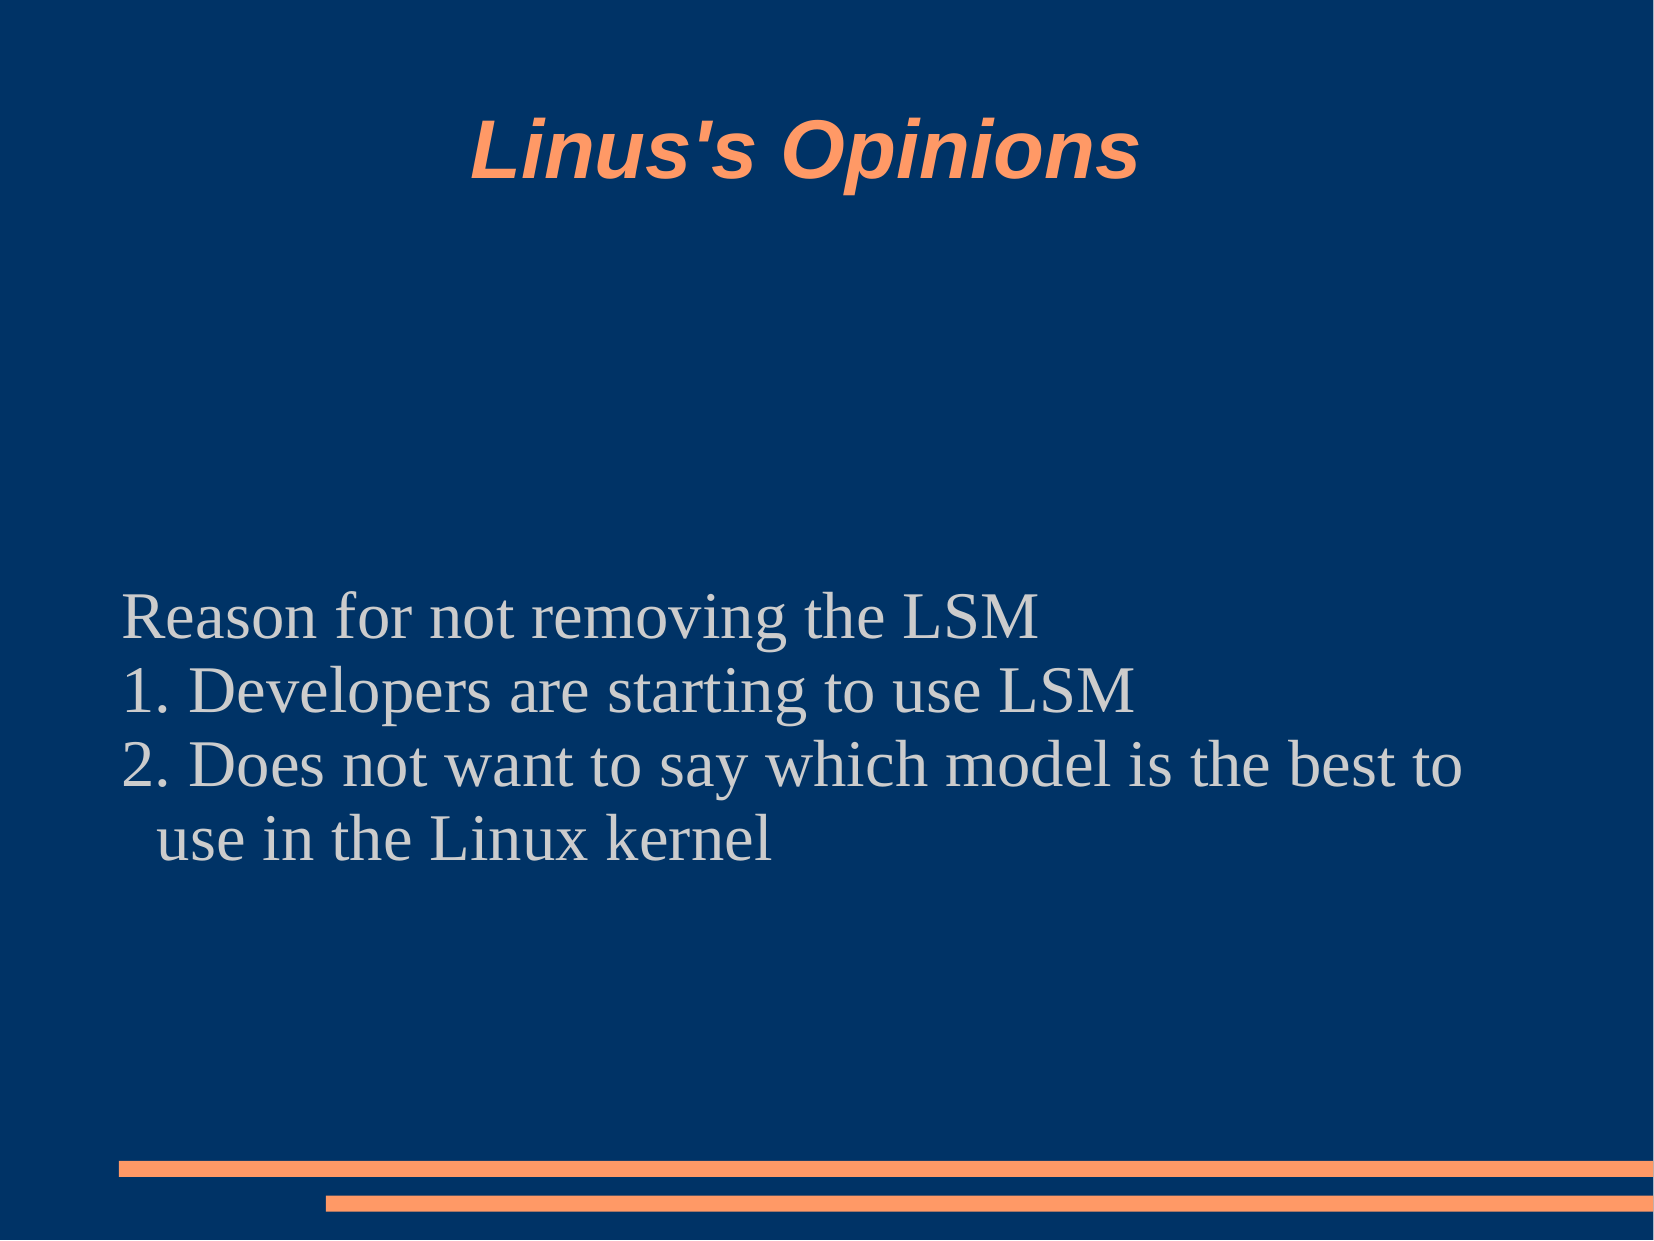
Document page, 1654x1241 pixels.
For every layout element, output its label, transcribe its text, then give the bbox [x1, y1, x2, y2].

title Linus's Opinions [121, 46, 1534, 254]
subtitle Reason for not removing the LSM 1. Developers are starting to use LSM 2. Does not want to say which model is the best to use in the Linux kernel [121, 322, 1561, 1133]
